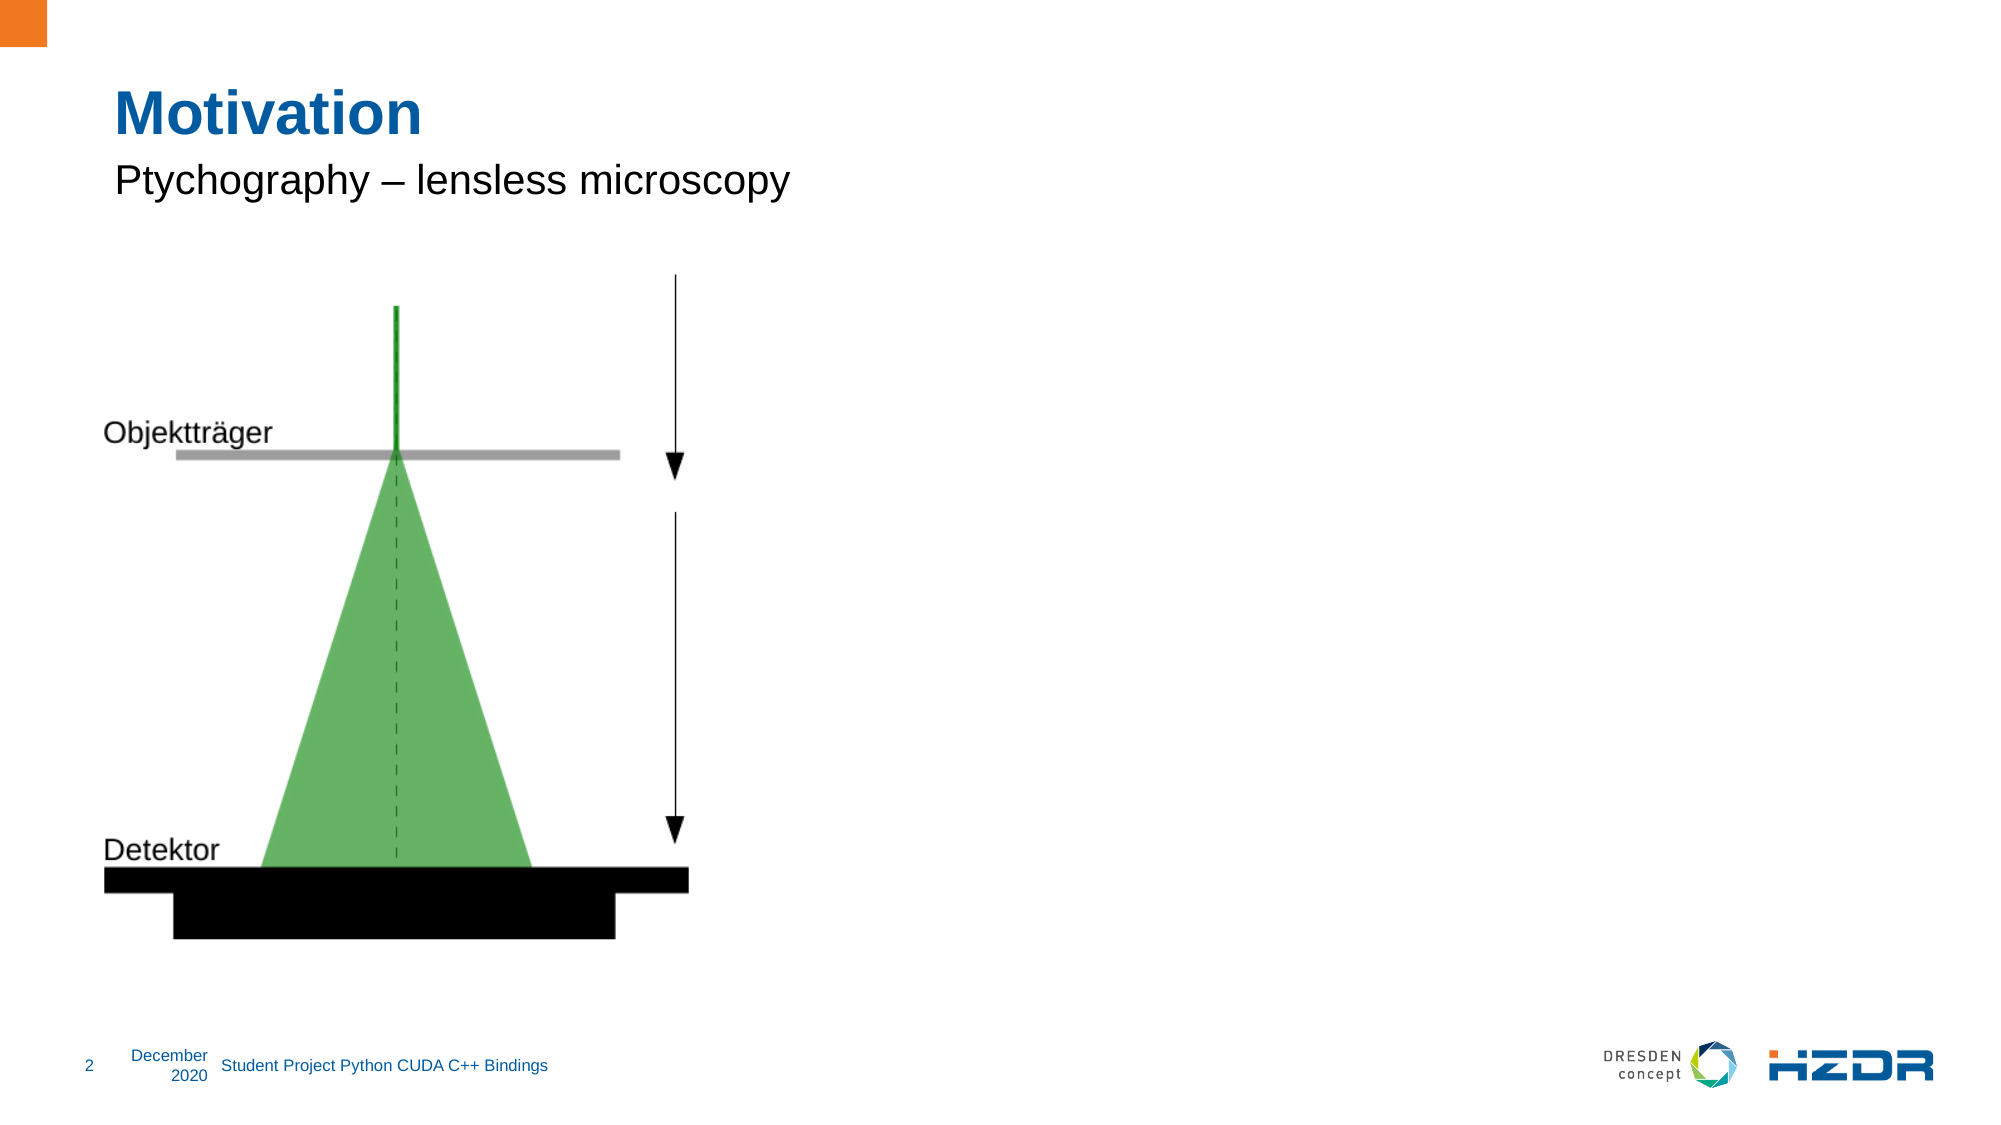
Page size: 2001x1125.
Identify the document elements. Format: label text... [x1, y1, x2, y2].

picture [1768, 1049, 1934, 1081]
title Motivation [114, 80, 1934, 148]
picture [1603, 1040, 1738, 1089]
picture [78, 208, 709, 967]
subtitle Ptychography – lensless microscopy [114, 152, 1934, 208]
footer Student Project Python CUDA C++ Bindings [221, 1034, 965, 1095]
slide_number December 2020 [107, 1034, 208, 1095]
slide_number <number> [6, 1034, 95, 1095]
